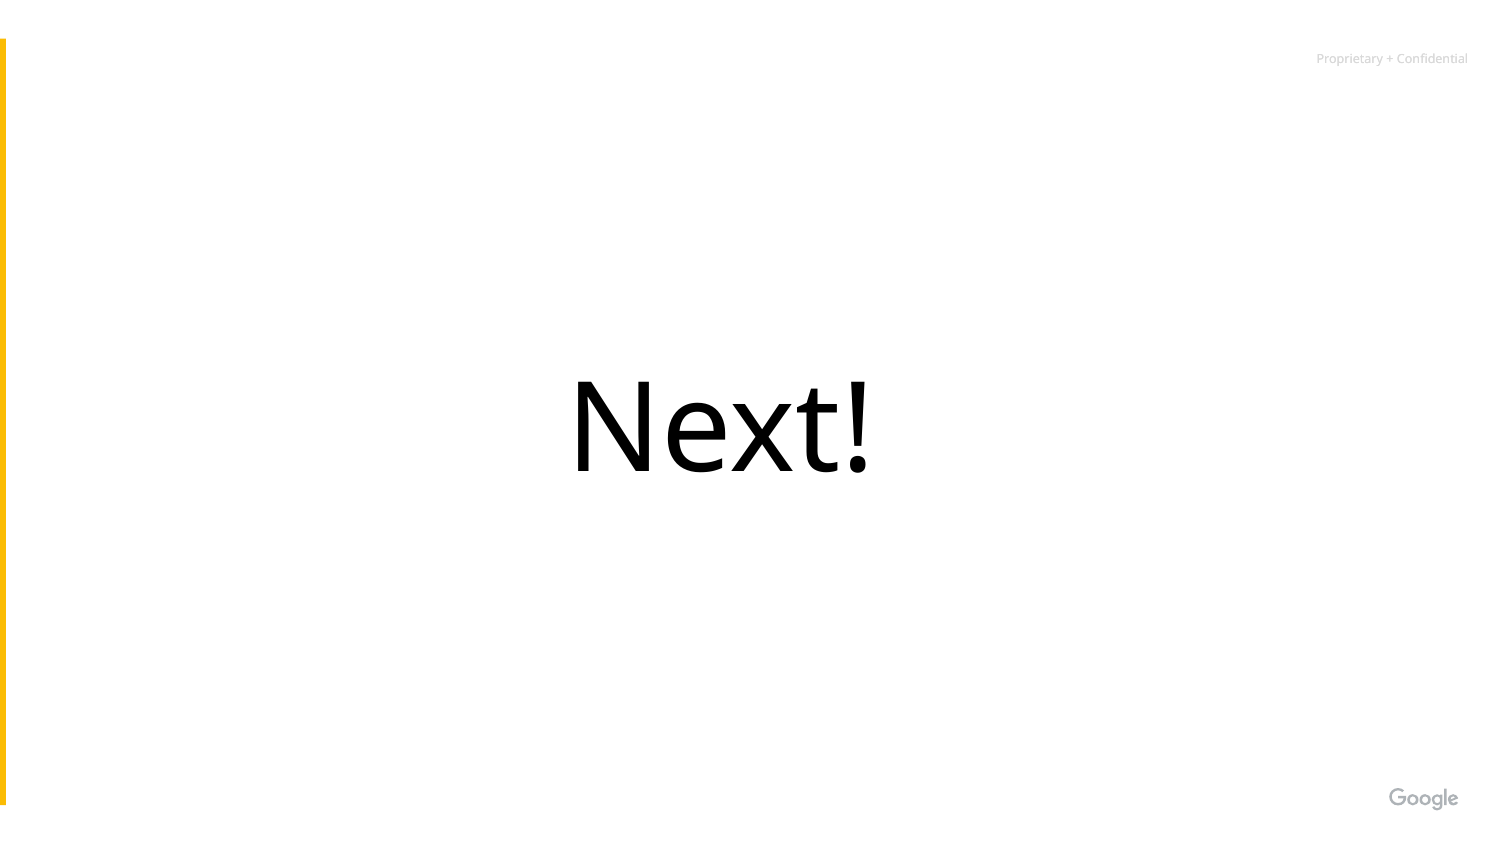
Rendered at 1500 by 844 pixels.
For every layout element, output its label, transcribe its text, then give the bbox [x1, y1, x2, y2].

text_box Next! [551, 330, 948, 512]
